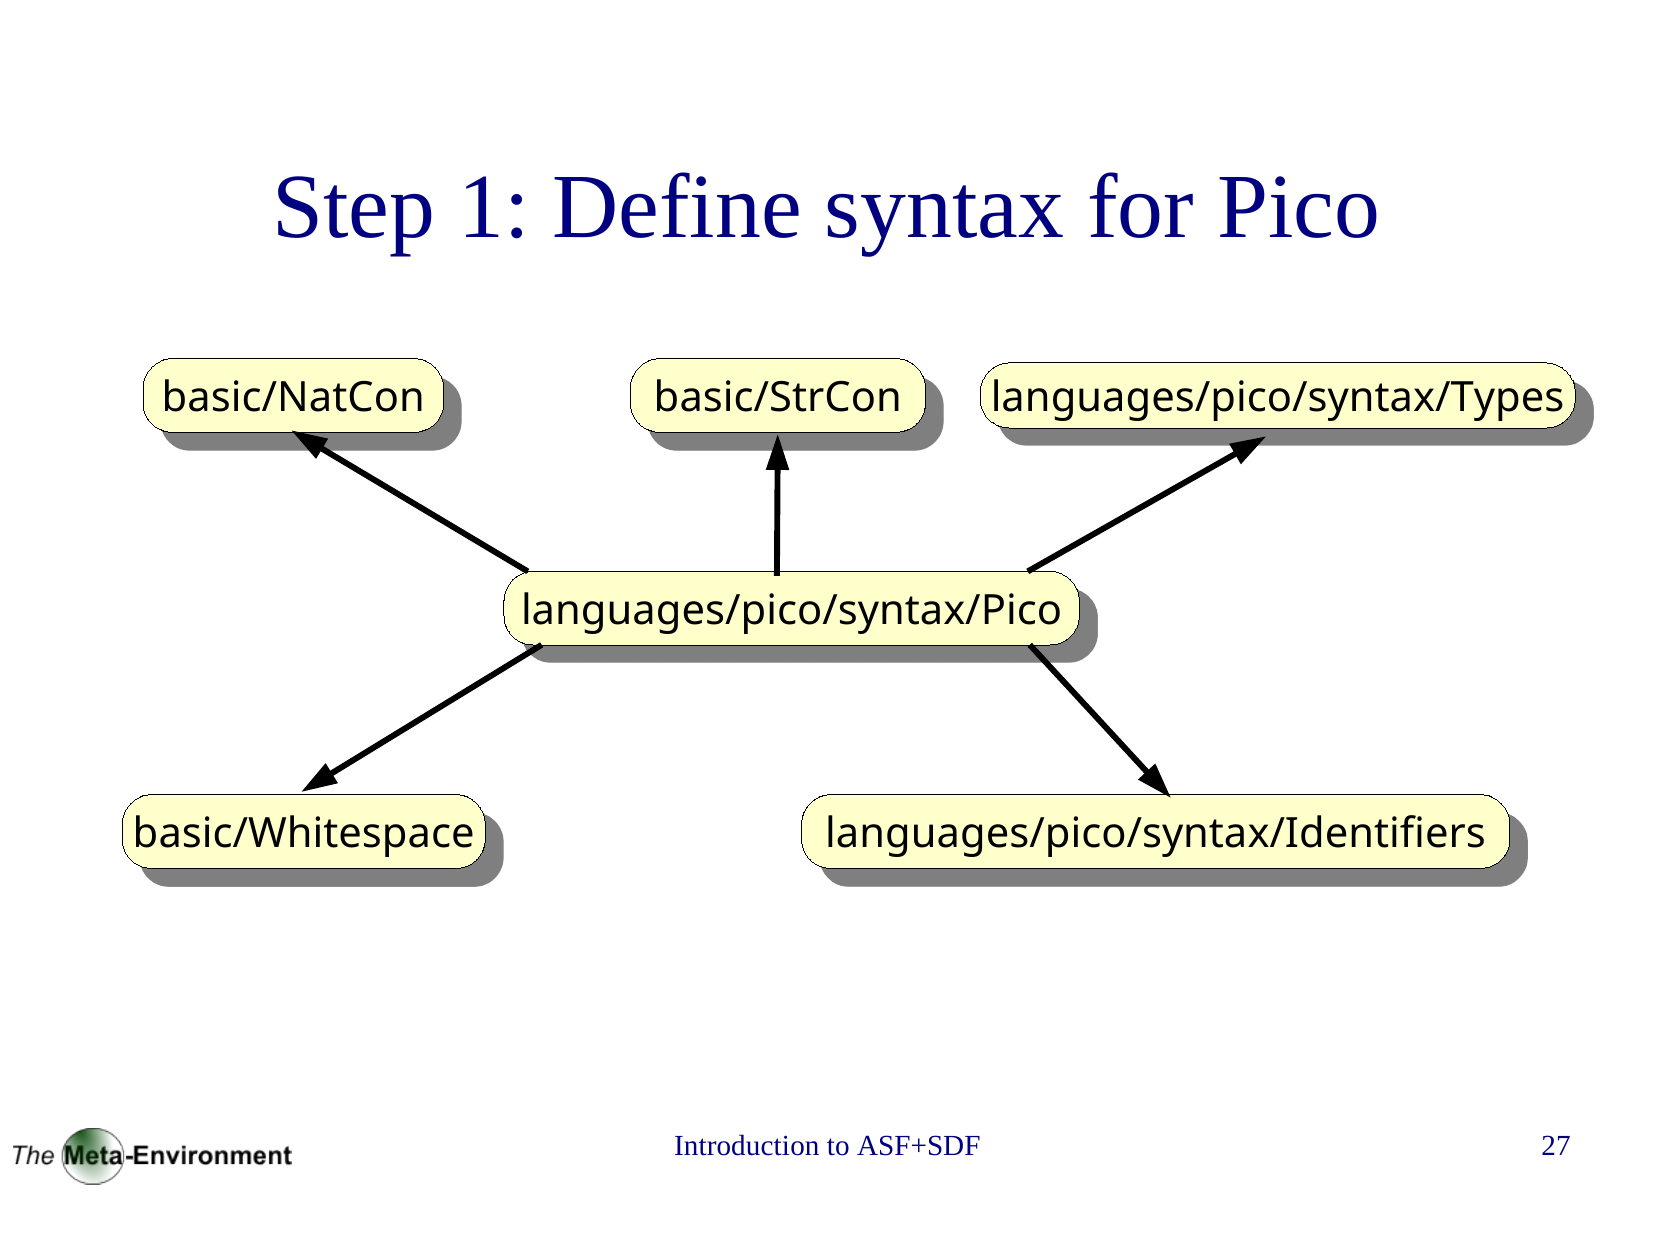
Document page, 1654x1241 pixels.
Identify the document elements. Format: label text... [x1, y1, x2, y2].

text_box languages/pico/syntax/Types [980, 362, 1576, 429]
text_box languages/pico/syntax/Identifiers [801, 794, 1510, 869]
text_box basic/StrCon [630, 358, 926, 433]
text_box basic/Whitespace [122, 794, 486, 869]
title Step 1: Define syntax for Pico [121, 102, 1534, 311]
text_box basic/NatCon [143, 358, 444, 433]
picture [13, 1128, 292, 1185]
text_box languages/pico/syntax/Pico [503, 571, 1080, 646]
